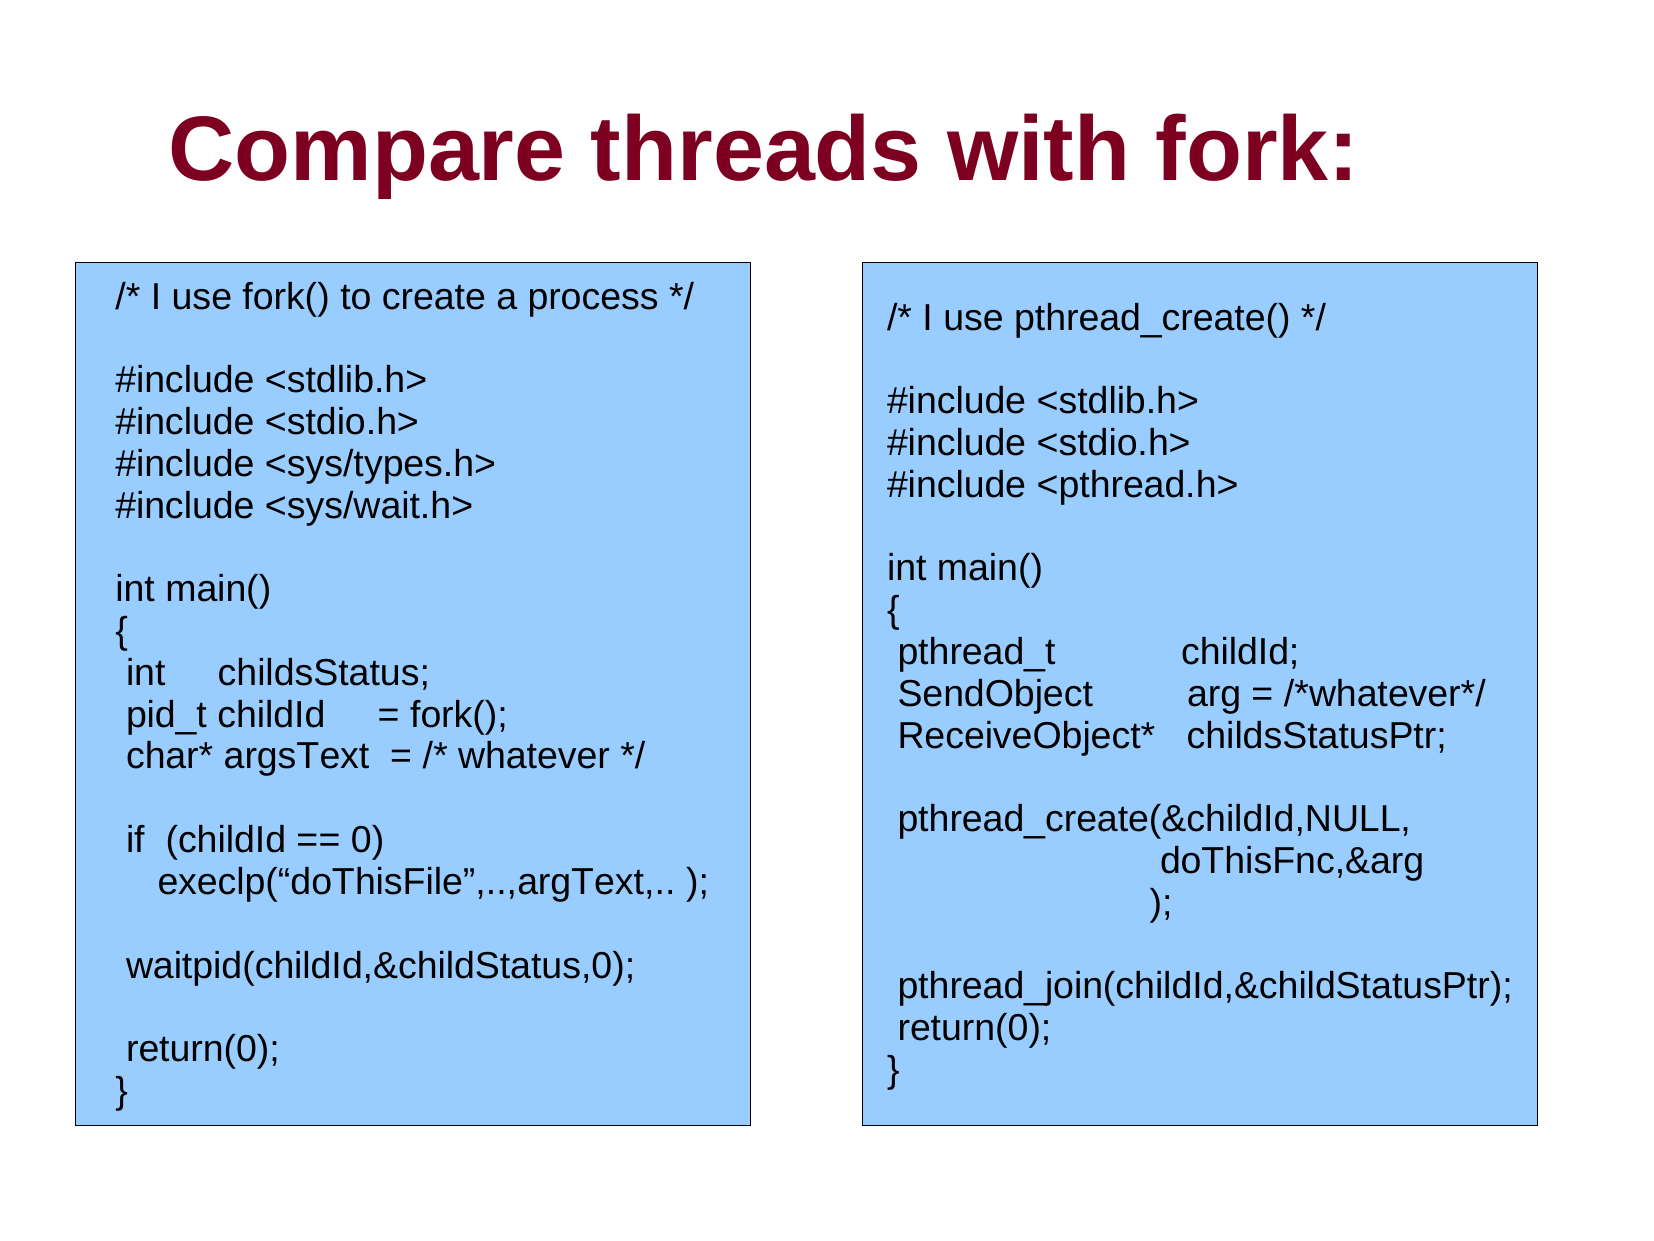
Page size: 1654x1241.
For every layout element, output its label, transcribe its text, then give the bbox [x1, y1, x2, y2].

text_box /* I use fork() to create a process */ #include <stdlib.h> #include <stdio.h> #include <sys/types.h> #include <sys/wait.h> int main() { int childsStatus; pid_t childId = fork(); char* argsText = /* whatever */ if (childId == 0) execlp(“doThisFile”,..,argText,.. ); waitpid(childId,&childStatus,0); return(0); } [75, 262, 751, 1126]
picture [0, 0, 1654, 1241]
title Compare threads with fork: [118, 48, 1411, 253]
text_box /* I use pthread_create() */ #include <stdlib.h> #include <stdio.h> #include <pthread.h> int main() { pthread_t childId; SendObject arg = /*whatever*/ ReceiveObject* childsStatusPtr; pthread_create(&childId,NULL, doThisFnc,&arg ); pthread_join(childId,&childStatusPtr); return(0); } [862, 262, 1538, 1126]
